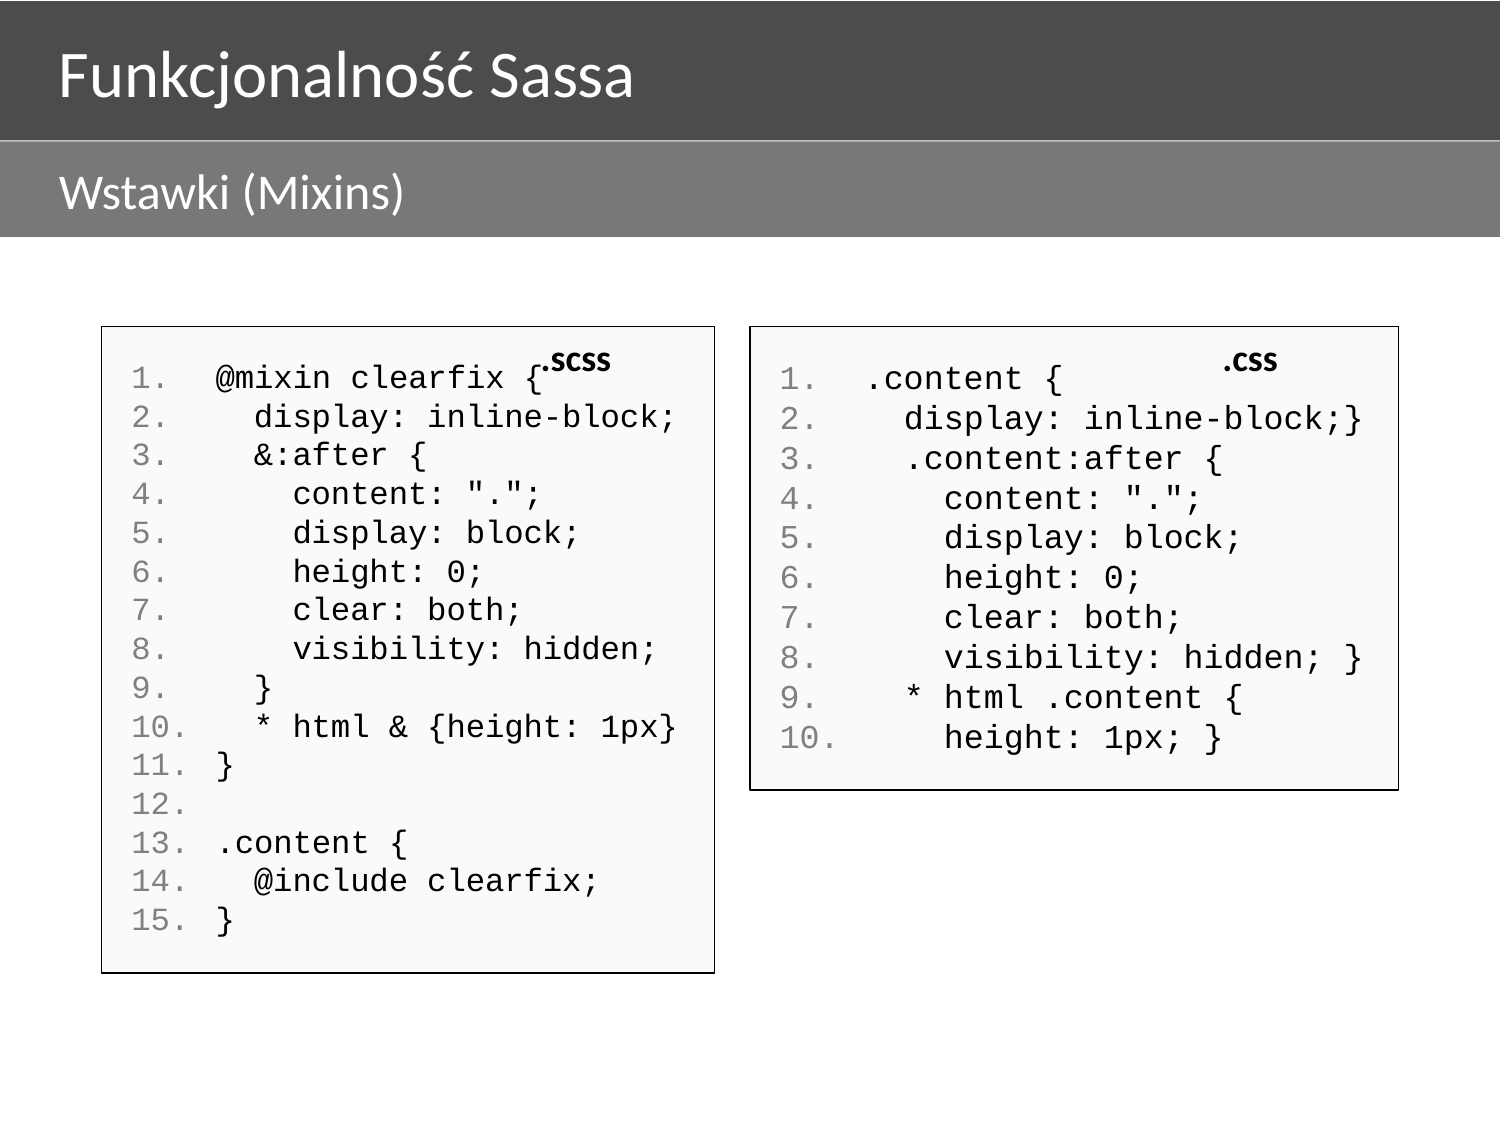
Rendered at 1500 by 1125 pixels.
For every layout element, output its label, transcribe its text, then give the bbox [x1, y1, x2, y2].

text_box .scss [525, 326, 715, 388]
text_box .content { display: inline-block;} .content:after { content: "."; display: block; height: 0; clear: both; visibility: hidden; } * html .content { height: 1px; } [750, 326, 1399, 791]
text_box Wstawki (Mixins) [0, 141, 1500, 237]
text_box @mixin clearfix { display: inline-block; &:after { content: "."; display: block; height: 0; clear: both; visibility: hidden; } * html & {height: 1px} } .content { @include clearfix; } [101, 326, 715, 974]
text_box Funkcjonalność Sassa [0, 1, 1500, 140]
text_box .css [1207, 326, 1397, 388]
